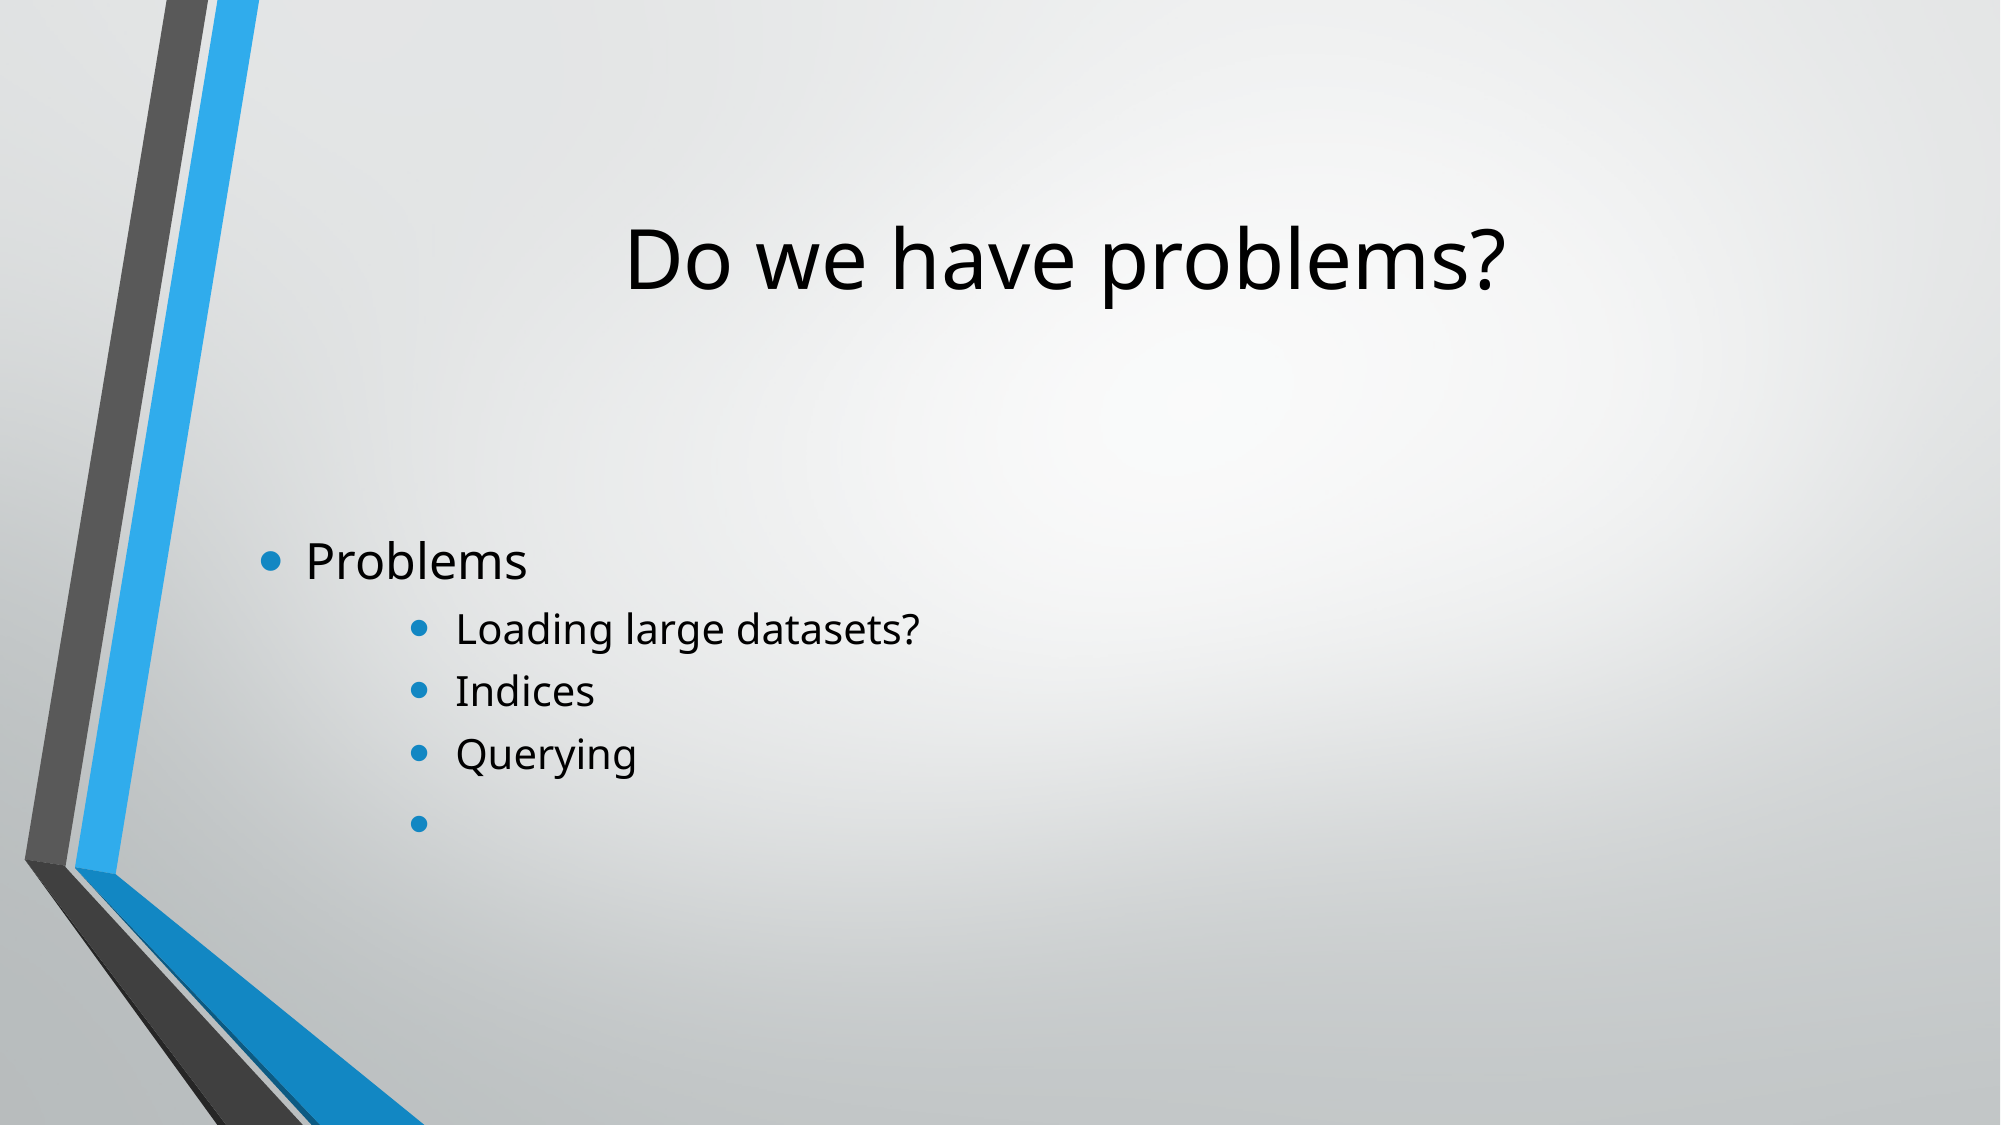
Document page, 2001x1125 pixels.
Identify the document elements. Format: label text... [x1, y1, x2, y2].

title Do we have problems? [243, 112, 1887, 400]
list Problems Loading large datasets? Indices Querying [243, 437, 1887, 950]
